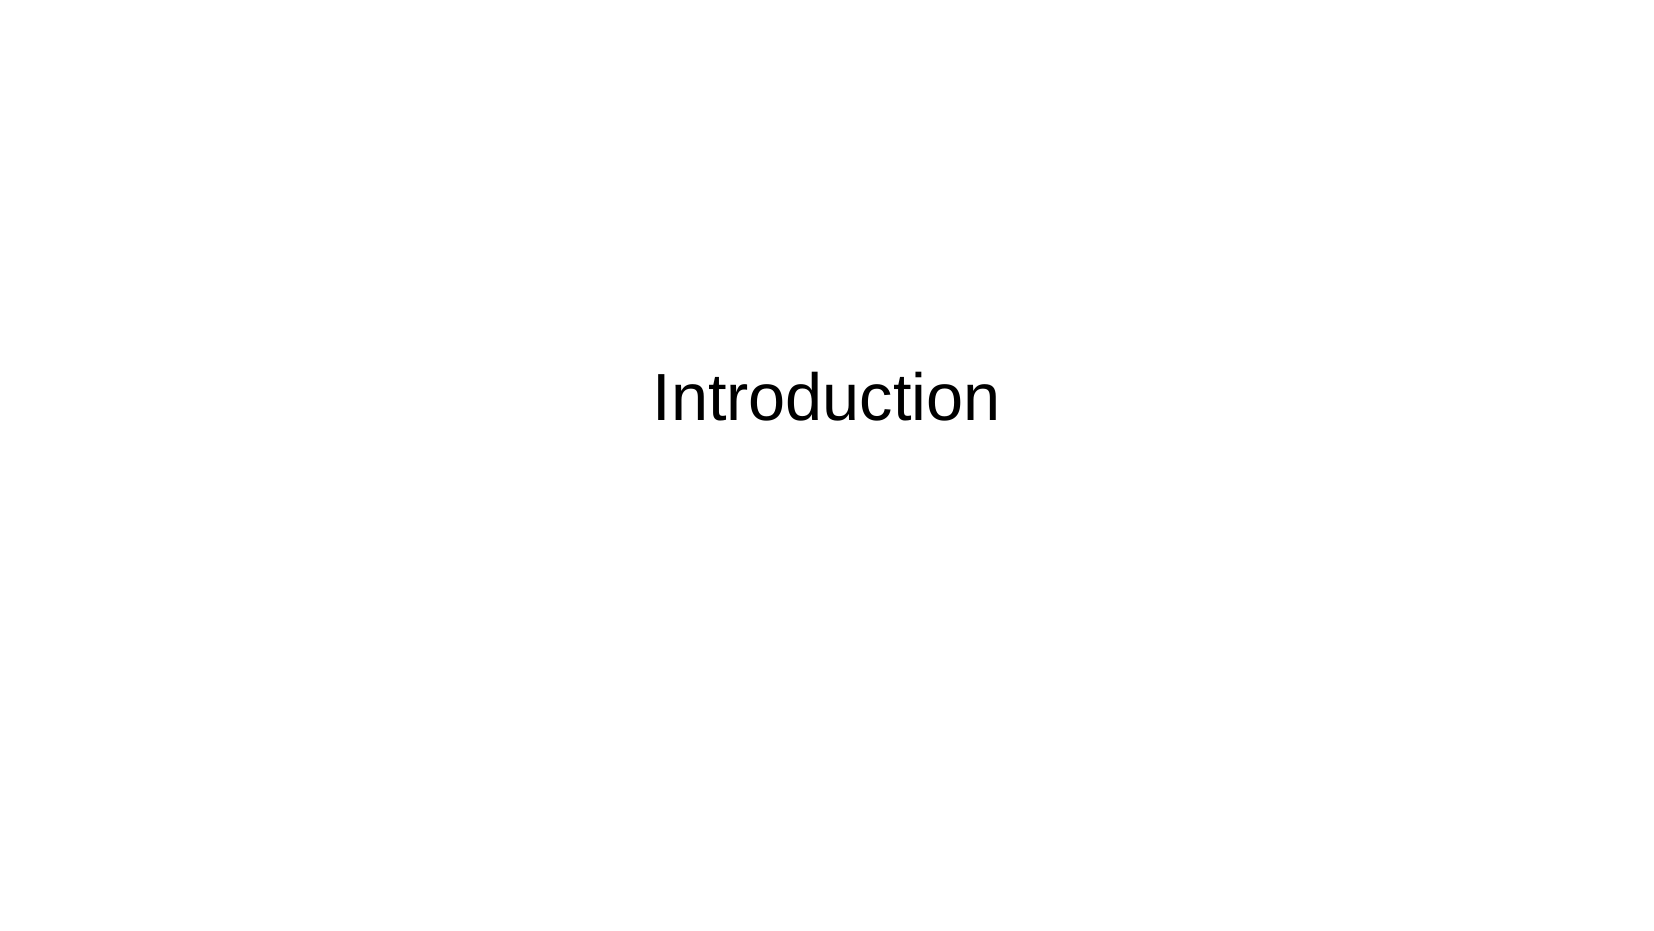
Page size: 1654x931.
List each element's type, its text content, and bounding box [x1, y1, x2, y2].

subtitle Introduction [82, 37, 1571, 757]
